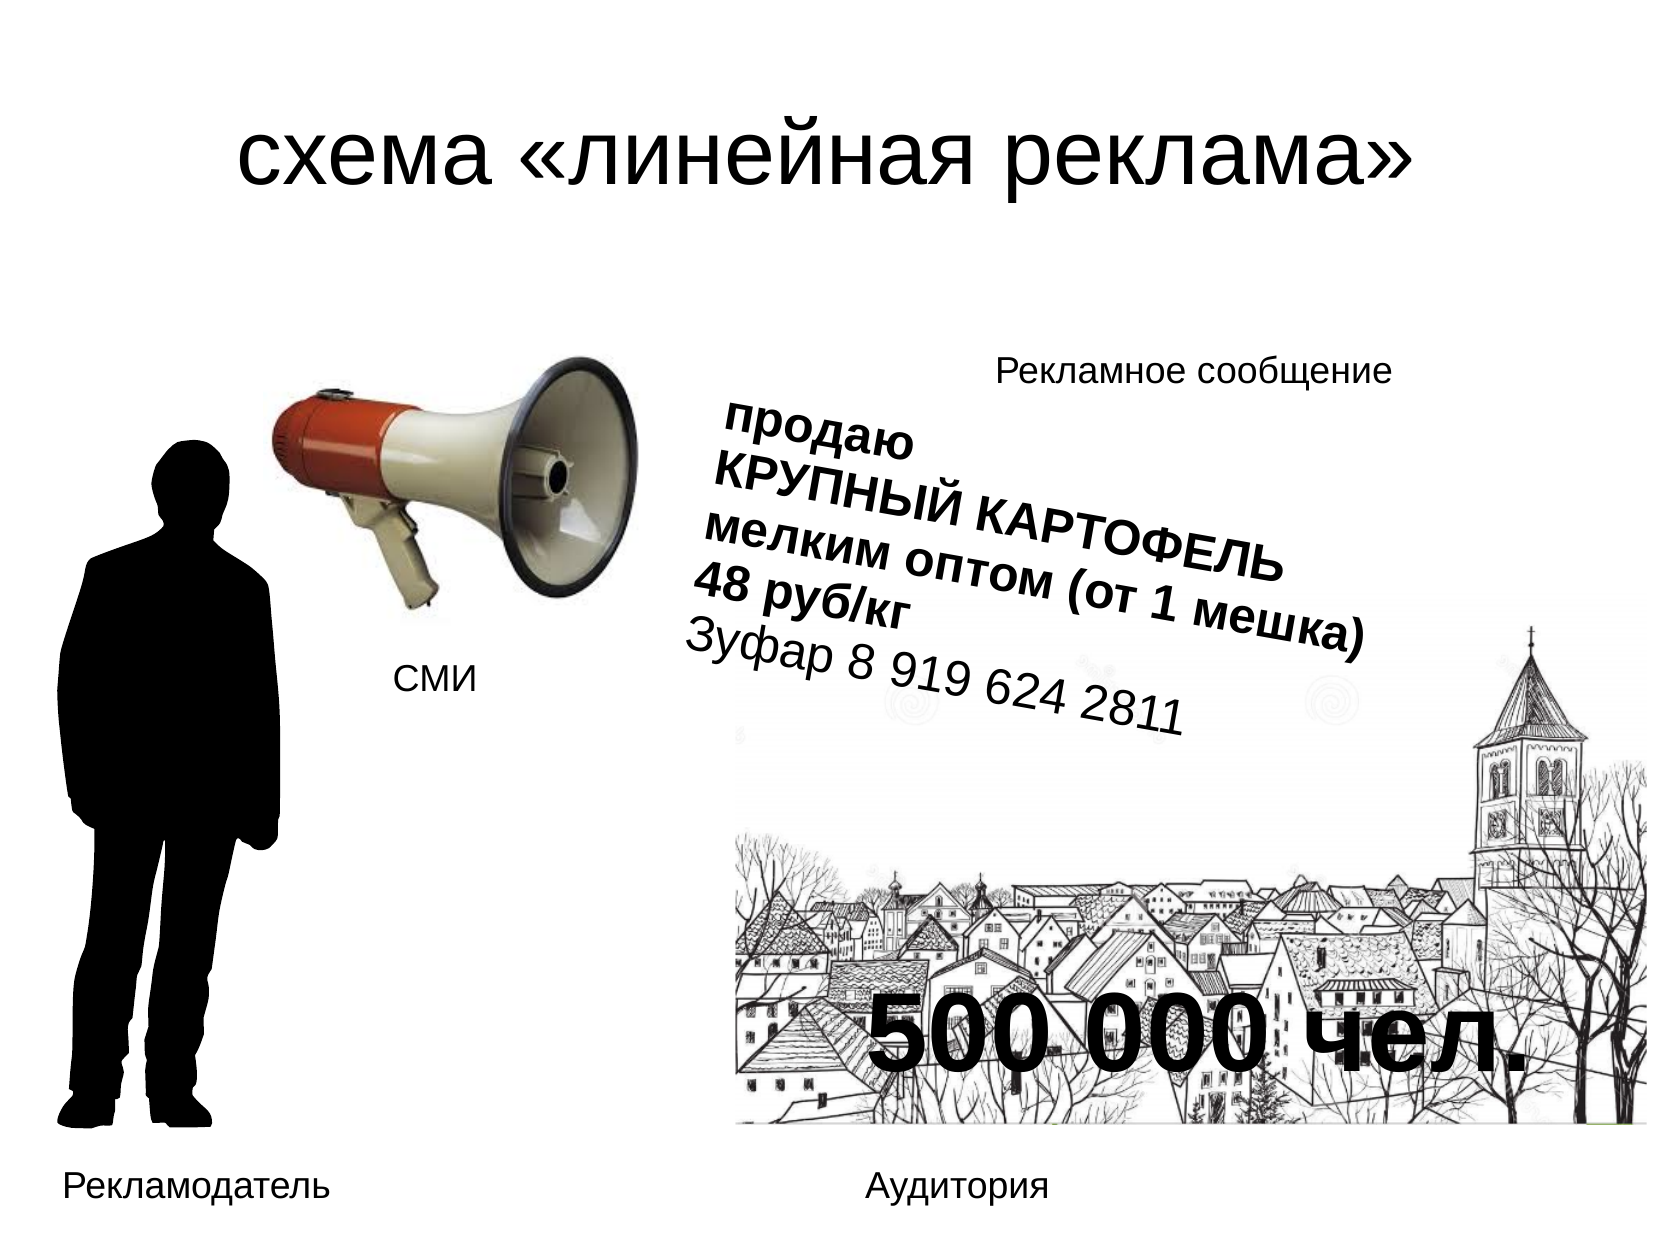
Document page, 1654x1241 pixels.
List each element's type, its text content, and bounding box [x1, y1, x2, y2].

text_box СМИ [377, 650, 493, 708]
text_box продаю КРУПНЫЙ КАРТОФЕЛЬ мелким оптом (от 1 мешка) 48 руб/кг Зуфар 8 919 624 2811 [714, 374, 1406, 791]
text_box Рекламодатель [47, 1157, 367, 1215]
text_box 500 000 чел. [850, 962, 1654, 1229]
text_box Аудитория [850, 1157, 1065, 1215]
text_box Рекламное сообщение [980, 342, 1408, 400]
title схема «линейная реклама» [82, 49, 1571, 257]
picture [0, 342, 1654, 1193]
